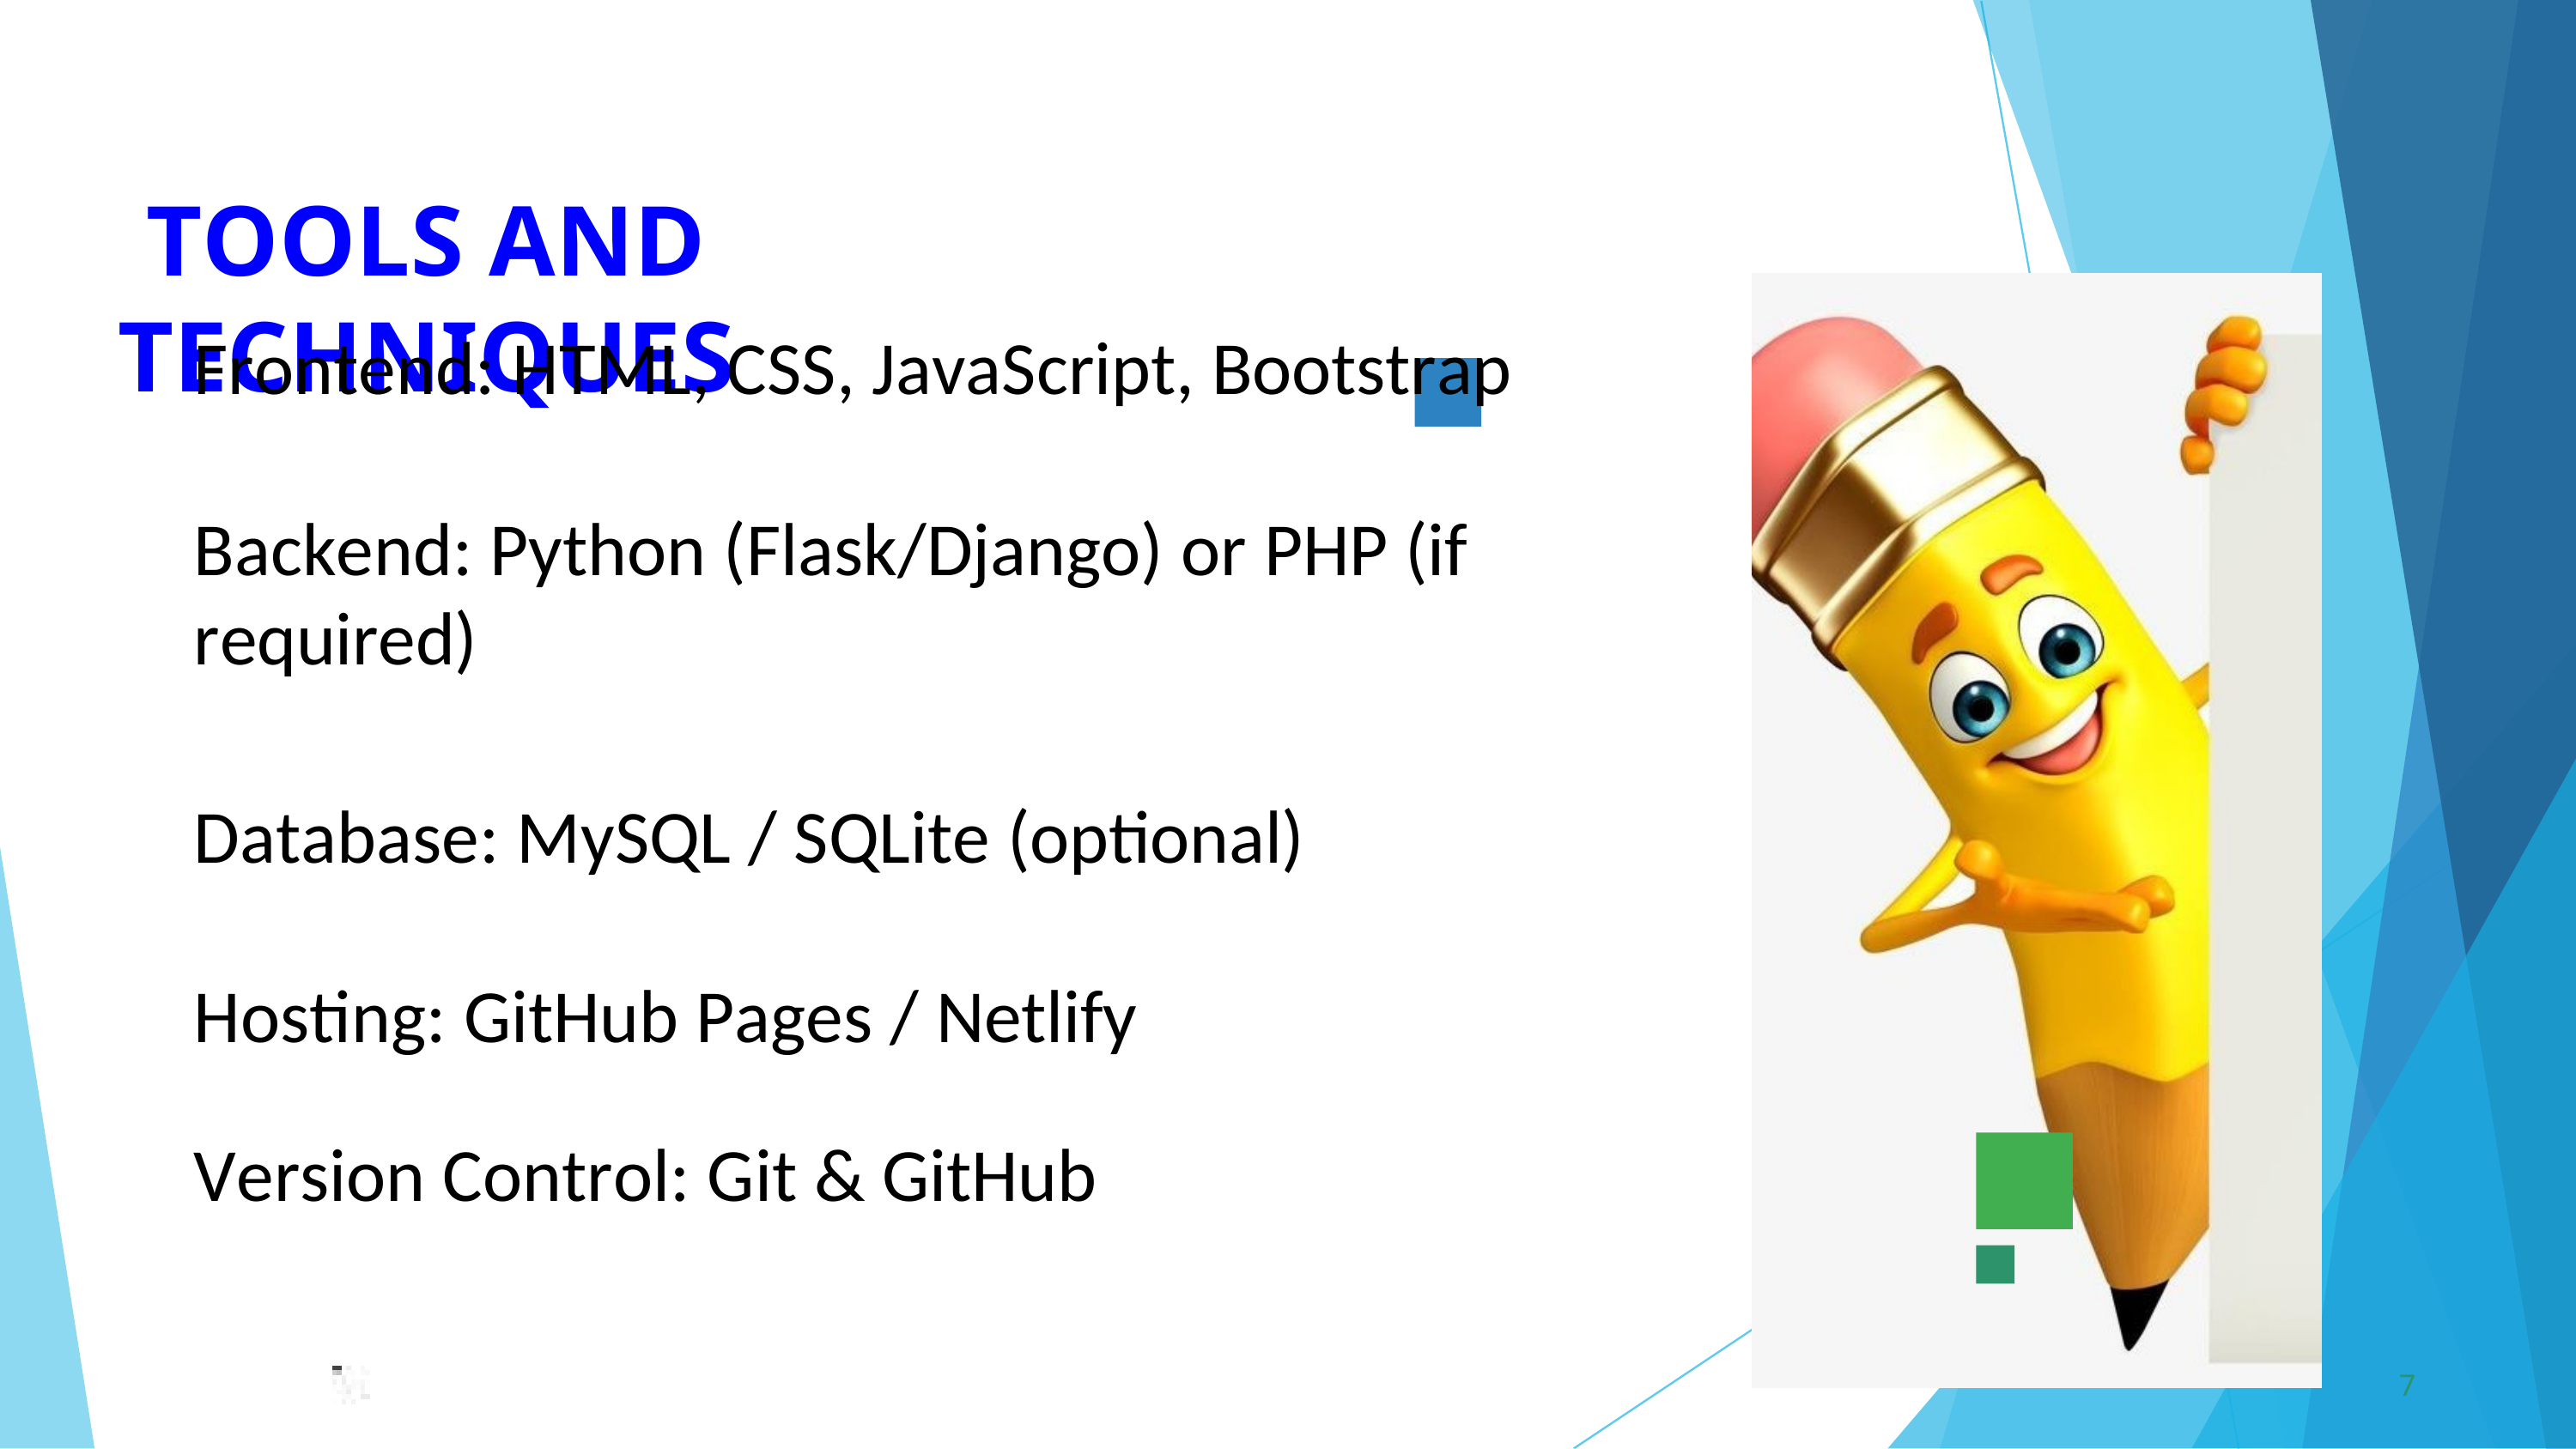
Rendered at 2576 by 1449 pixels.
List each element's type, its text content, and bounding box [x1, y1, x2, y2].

picture [332, 1366, 370, 1404]
picture [1752, 273, 2322, 1388]
text_box [2377, 1367, 2422, 1405]
text_box Frontend: HTML, CSS, JavaScript, Bootstrap Backend: Python (Flask/Django) or PHP (if required) Database: MySQL / SQLite (optional) Hosting: GitHub Pages / Netlify Version Control: Git & GitHub [191, 317, 1516, 1220]
text_box [1976, 1132, 2073, 1229]
title TOOLS AND TECHNIQUES [116, 177, 1237, 297]
text_box [1976, 1245, 2015, 1284]
